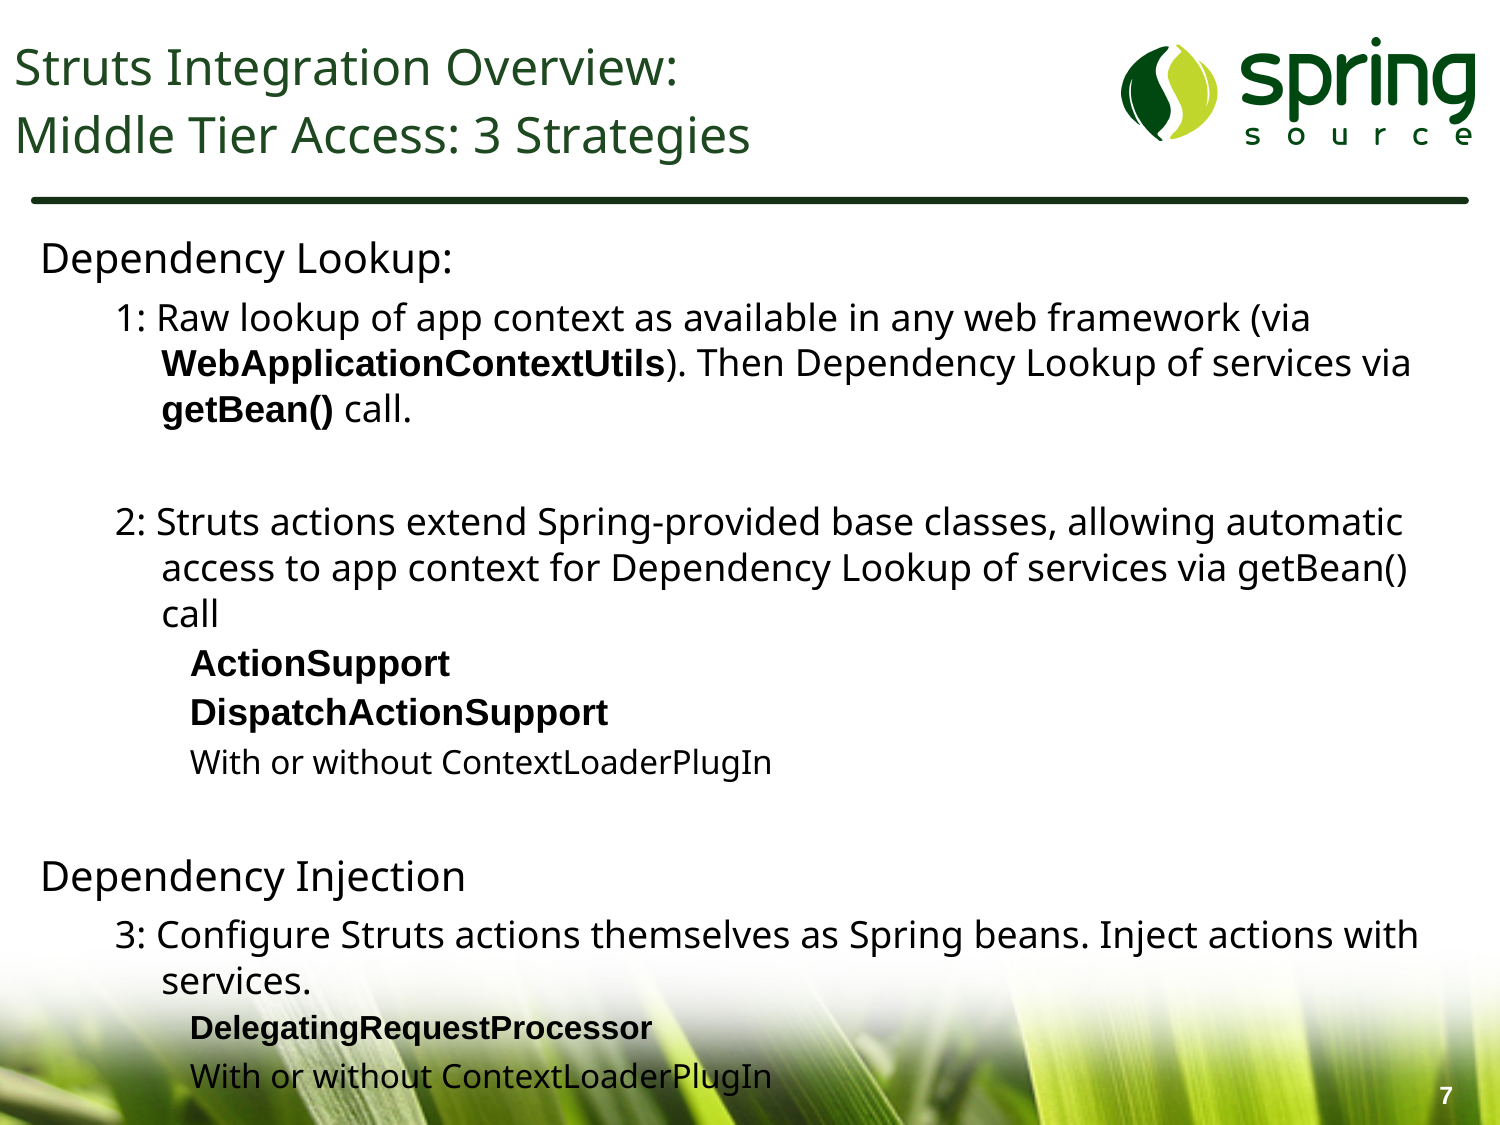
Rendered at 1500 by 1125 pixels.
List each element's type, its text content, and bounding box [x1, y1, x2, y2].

picture [1150, 37, 1475, 145]
list Dependency Lookup: 1: Raw lookup of app context as available in any web framework (via WebApplicationContextUtils). Then Dependency Lookup of services via getBean() call. 2: Struts actions extend Spring-provided base classes, allowing automatic access to app context for Dependency Lookup of services via getBean() call ActionSupport DispatchActionSupport With or without ContextLoaderPlugIn Dependency Injection 3: Configure Struts actions themselves as Spring beans. Inject actions with services. DelegatingRequestProcessor With or without ContextLoaderPlugIn [24, 224, 1450, 1046]
title Struts Integration Overview: Middle Tier Access: 3 Strategies [0, 31, 1150, 169]
picture [0, 944, 1500, 1125]
